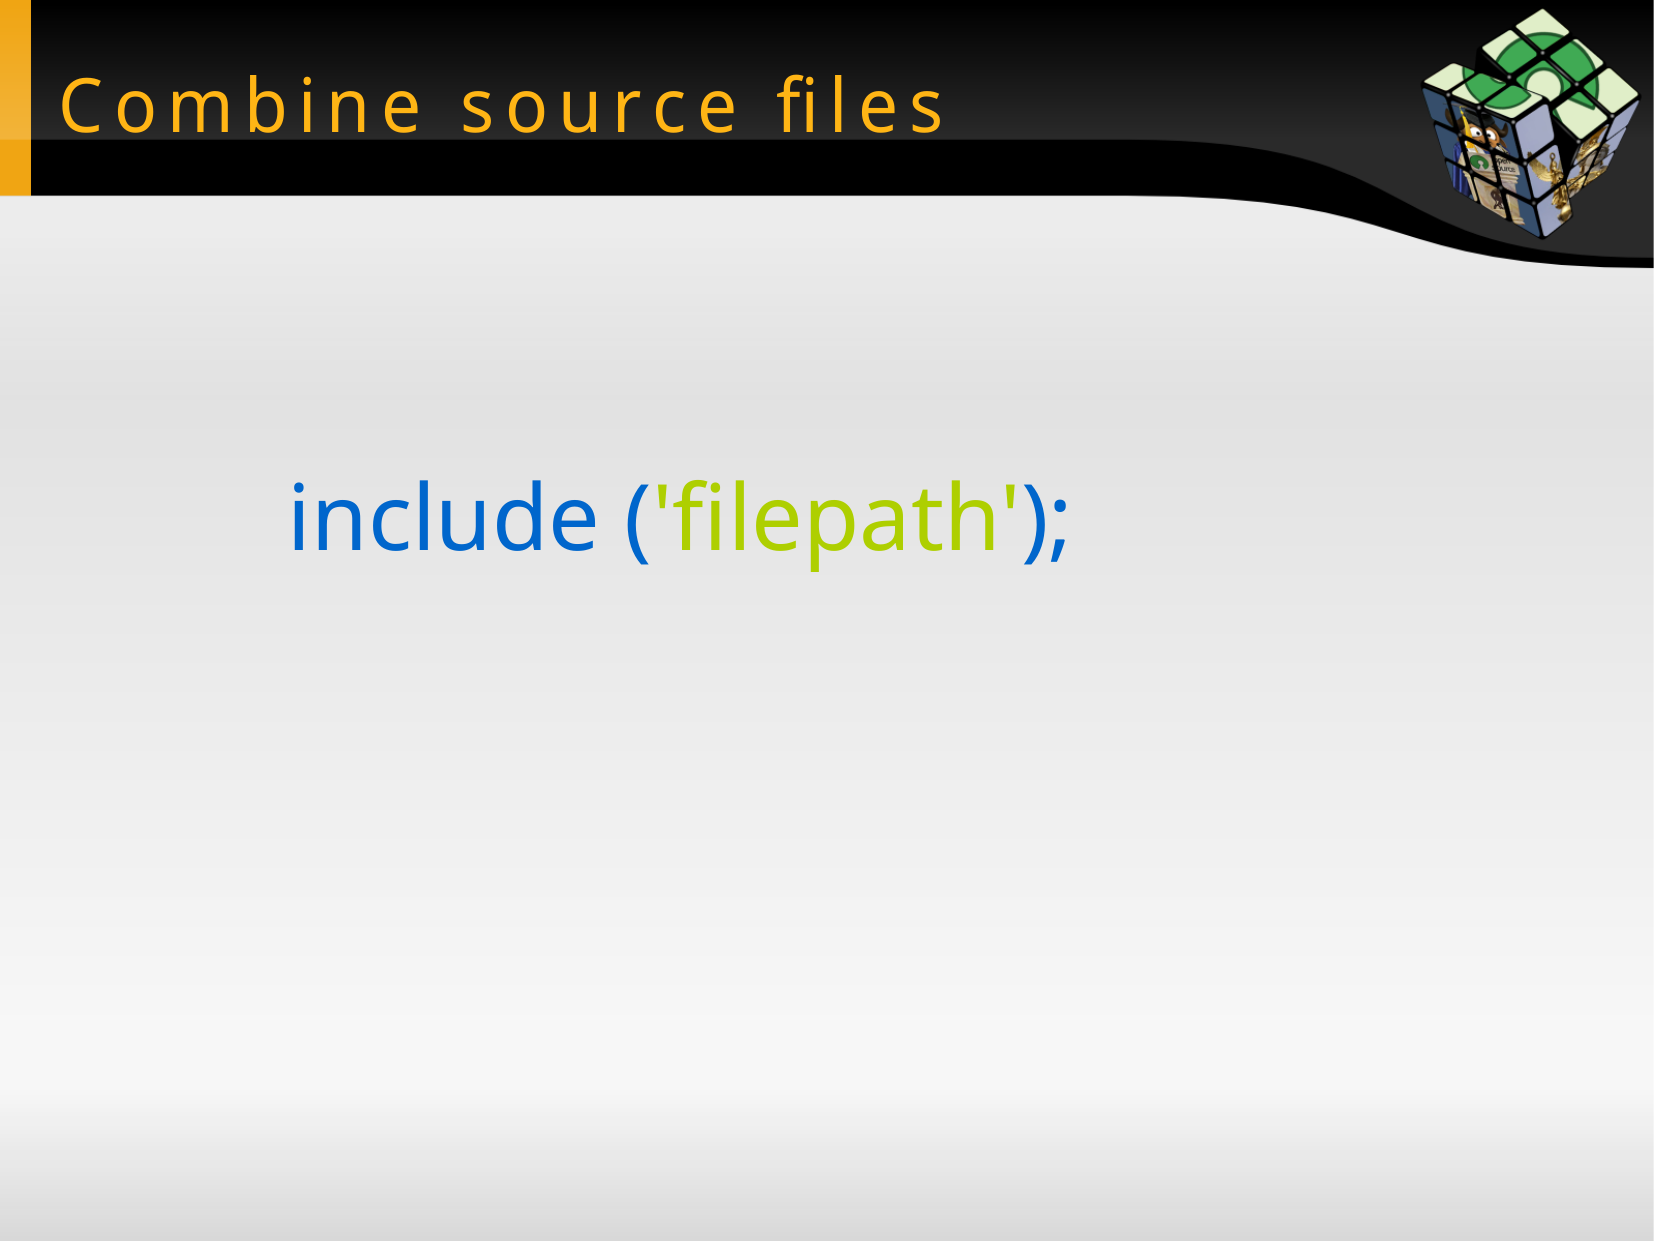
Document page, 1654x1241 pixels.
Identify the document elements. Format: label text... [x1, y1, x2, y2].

picture [0, 0, 1654, 1241]
text_box include ('filepath'); [273, 444, 1075, 563]
title Combine source files [59, 29, 1270, 178]
